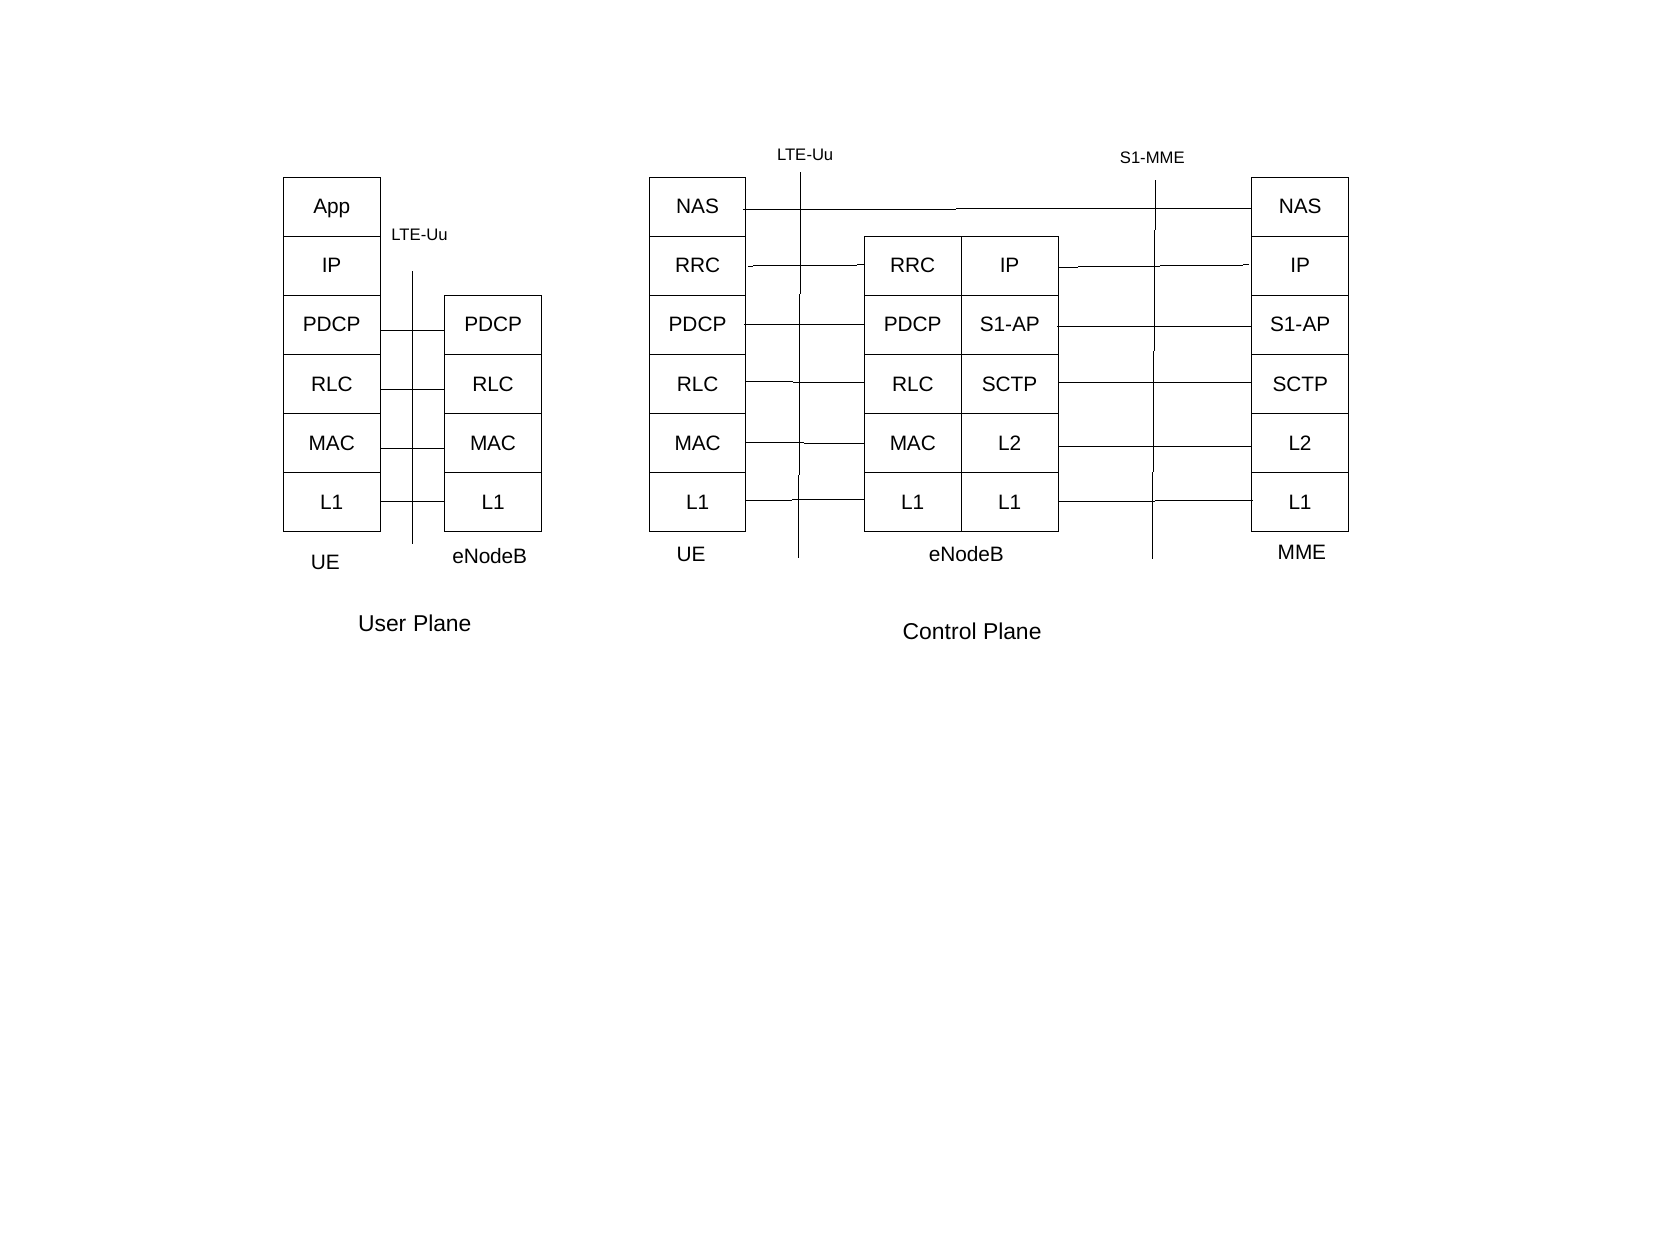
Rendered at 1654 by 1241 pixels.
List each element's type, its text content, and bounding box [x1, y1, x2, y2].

text_box LTE-Uu [390, 223, 449, 246]
text_box MAC [444, 413, 542, 472]
text_box PDCP [864, 295, 961, 354]
text_box RLC [283, 354, 381, 413]
text_box S1-AP [1251, 295, 1349, 354]
text_box PDCP [283, 295, 381, 354]
text_box L1 [283, 472, 381, 532]
text_box S1-MME [1123, 146, 1182, 169]
text_box User Plane [281, 597, 548, 650]
text_box MME [1260, 537, 1344, 567]
text_box PDCP [649, 295, 746, 354]
text_box L1 [864, 472, 961, 532]
text_box RRC [649, 236, 746, 295]
text_box L2 [961, 413, 1059, 472]
text_box IP [1251, 236, 1349, 295]
text_box NAS [1251, 177, 1349, 236]
text_box MAC [283, 413, 381, 472]
text_box RLC [444, 354, 542, 413]
text_box L1 [444, 472, 542, 532]
text_box RRC [864, 236, 961, 295]
text_box MAC [864, 413, 961, 472]
text_box L1 [961, 472, 1059, 532]
text_box RLC [864, 354, 961, 413]
text_box SCTP [1251, 354, 1349, 413]
text_box IP [961, 236, 1059, 295]
text_box NAS [649, 177, 746, 236]
text_box MAC [649, 413, 746, 472]
text_box IP [283, 236, 381, 295]
text_box LTE-Uu [776, 144, 835, 166]
text_box PDCP [444, 295, 542, 354]
text_box RLC [649, 354, 746, 413]
text_box L1 [1251, 472, 1349, 532]
text_box SCTP [961, 354, 1059, 413]
text_box App [283, 177, 381, 236]
text_box UE [286, 547, 365, 578]
text_box L2 [1251, 413, 1349, 472]
text_box eNodeB [915, 535, 1017, 573]
text_box Control Plane [888, 616, 1056, 647]
text_box L1 [649, 472, 746, 532]
text_box S1-AP [961, 295, 1059, 354]
text_box eNodeB [435, 545, 544, 568]
text_box UE [640, 539, 742, 569]
